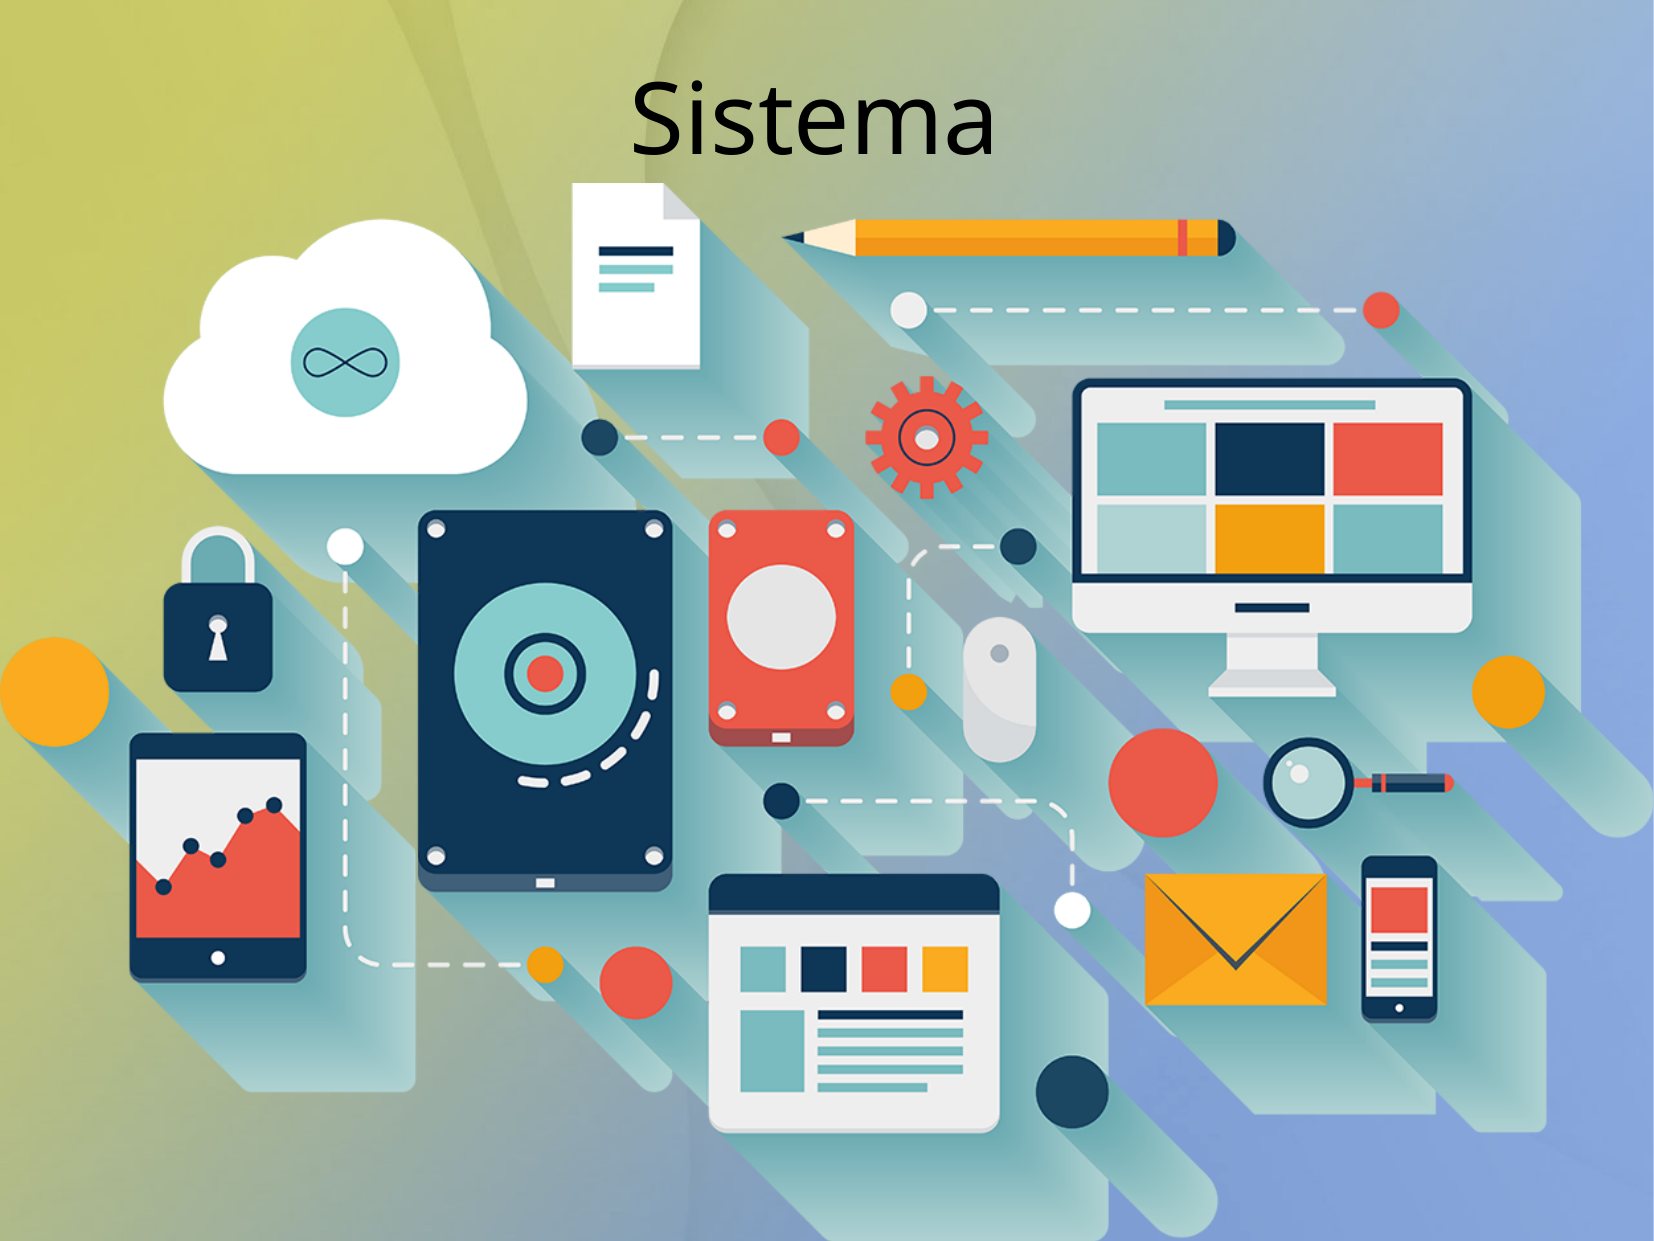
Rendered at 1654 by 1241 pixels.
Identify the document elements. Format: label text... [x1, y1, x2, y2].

picture [0, 0, 1654, 1241]
title Sistema [70, 11, 1560, 183]
